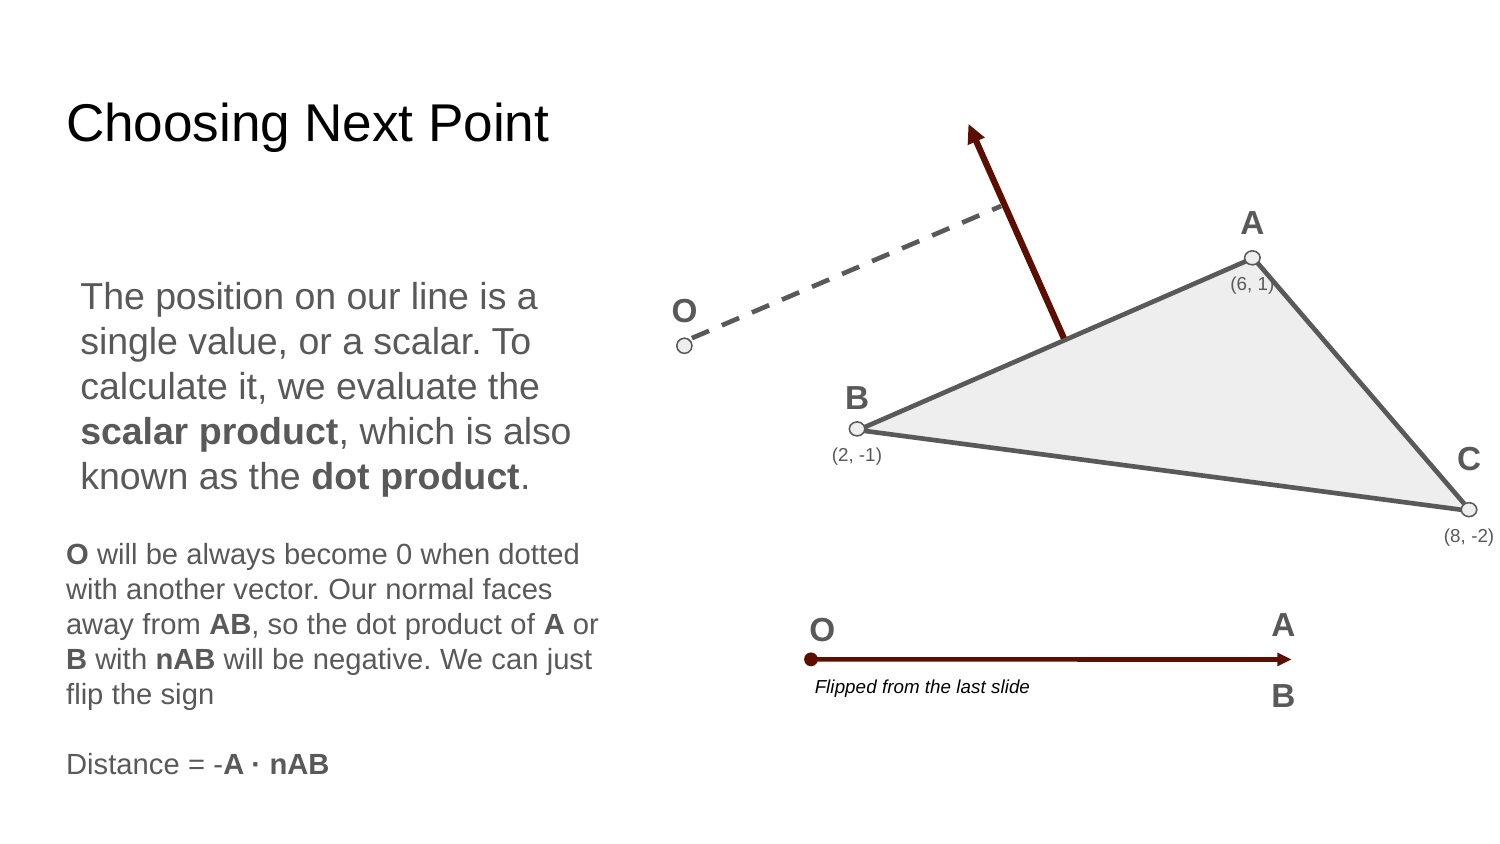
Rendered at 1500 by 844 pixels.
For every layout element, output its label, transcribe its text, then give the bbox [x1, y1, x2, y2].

text_box B [821, 361, 893, 432]
text_box Flipped from the last slide [799, 659, 1048, 712]
text_box O [786, 593, 859, 664]
text_box A [1247, 588, 1319, 659]
text_box (2, -1) [806, 435, 908, 474]
text_box O [648, 274, 721, 345]
text_box (6, 1) [1201, 264, 1303, 303]
text_box [872, 280, 1477, 517]
text_box C [1433, 421, 1500, 492]
text_box [1239, 257, 1261, 265]
text_box [676, 345, 693, 354]
text_box The position on our line is a single value, or a scalar. To calculate it, we evaluate the scalar product, which is also known as the dot product. [65, 256, 656, 558]
text_box (8, -2) [1418, 515, 1500, 554]
text_box O will be always become 0 when dotted with another vector. Our normal faces away from AB, so the dot product of A or B with nAB will be negative. We can just flip the sign Distance = -A · nAB [51, 520, 641, 796]
text_box [850, 432, 864, 436]
title Choosing Next Point [51, 72, 1449, 167]
text_box A [1216, 186, 1289, 257]
text_box B [1247, 659, 1319, 730]
